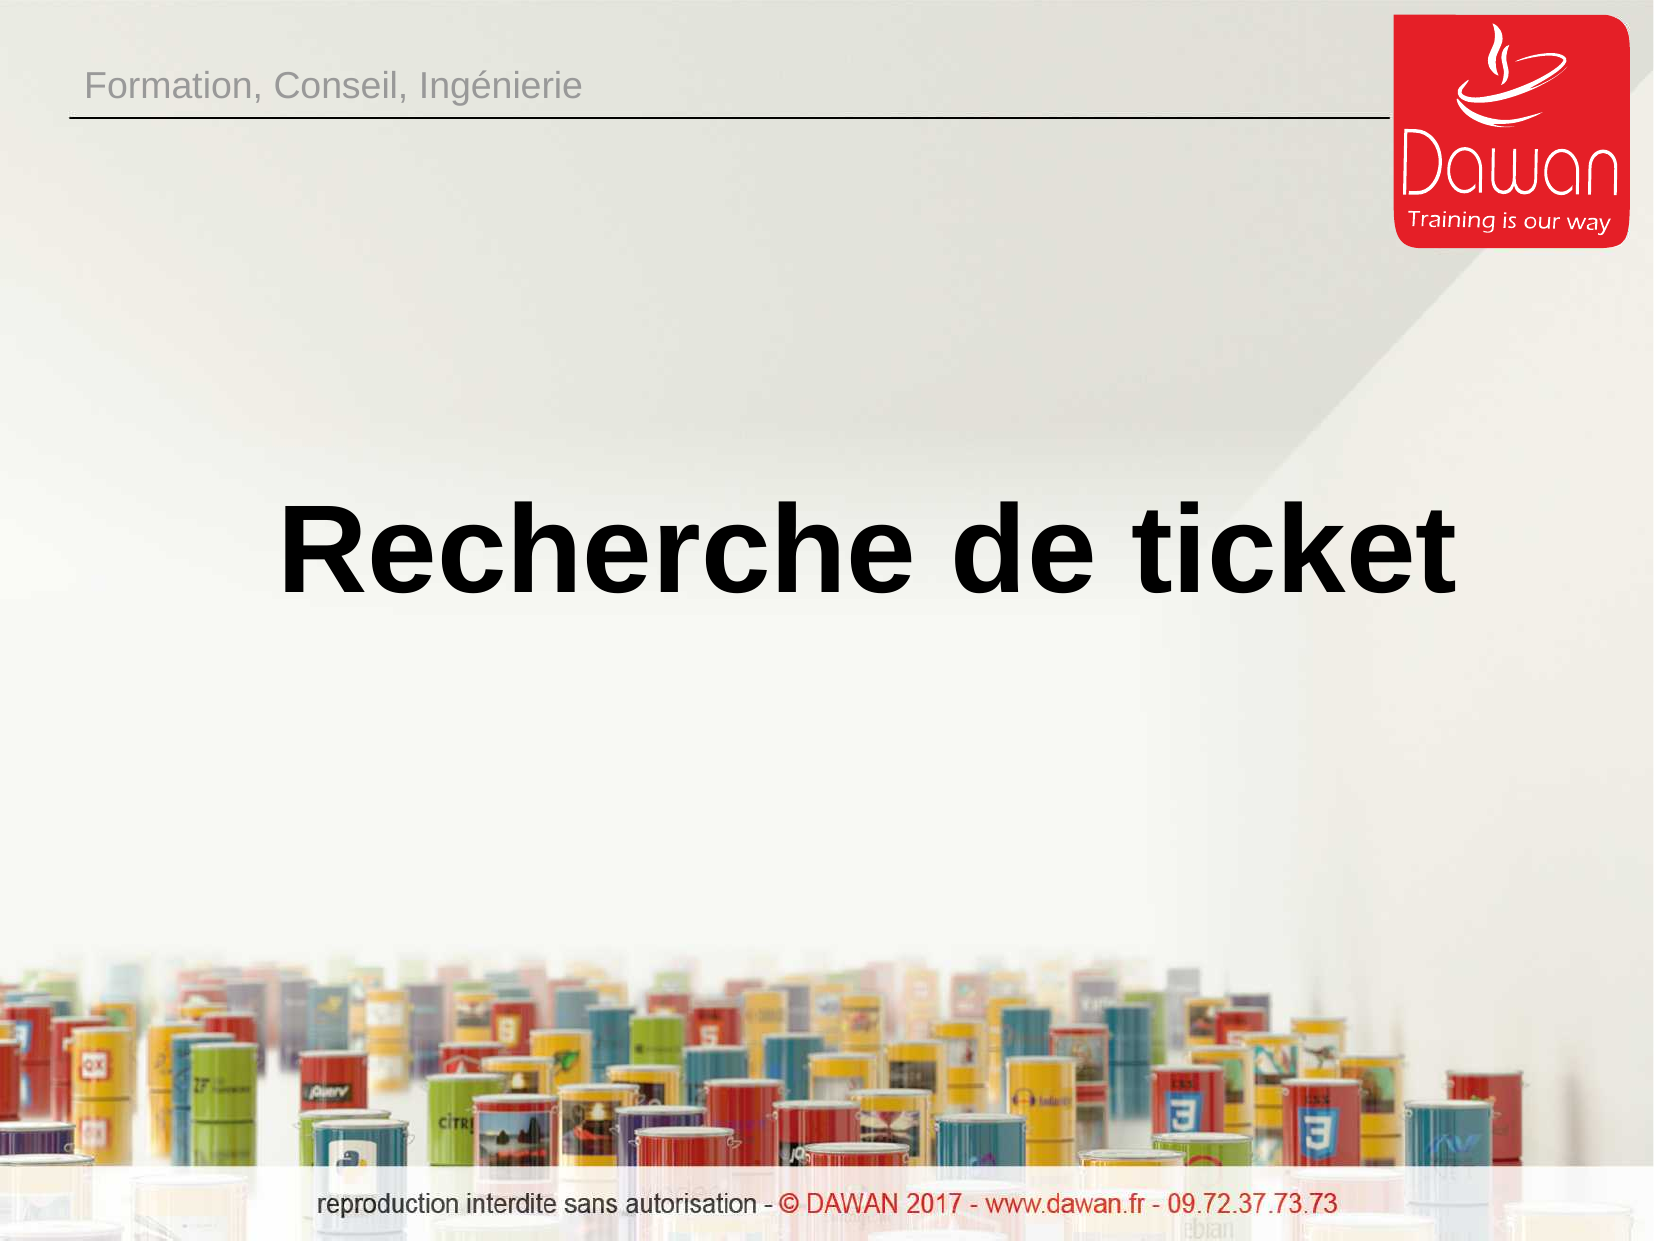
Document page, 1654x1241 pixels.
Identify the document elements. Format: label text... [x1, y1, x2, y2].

picture [0, 0, 1654, 1241]
text_box Formation, Conseil, Ingénierie [84, 64, 584, 109]
text_box Recherche de ticket [277, 479, 1605, 626]
